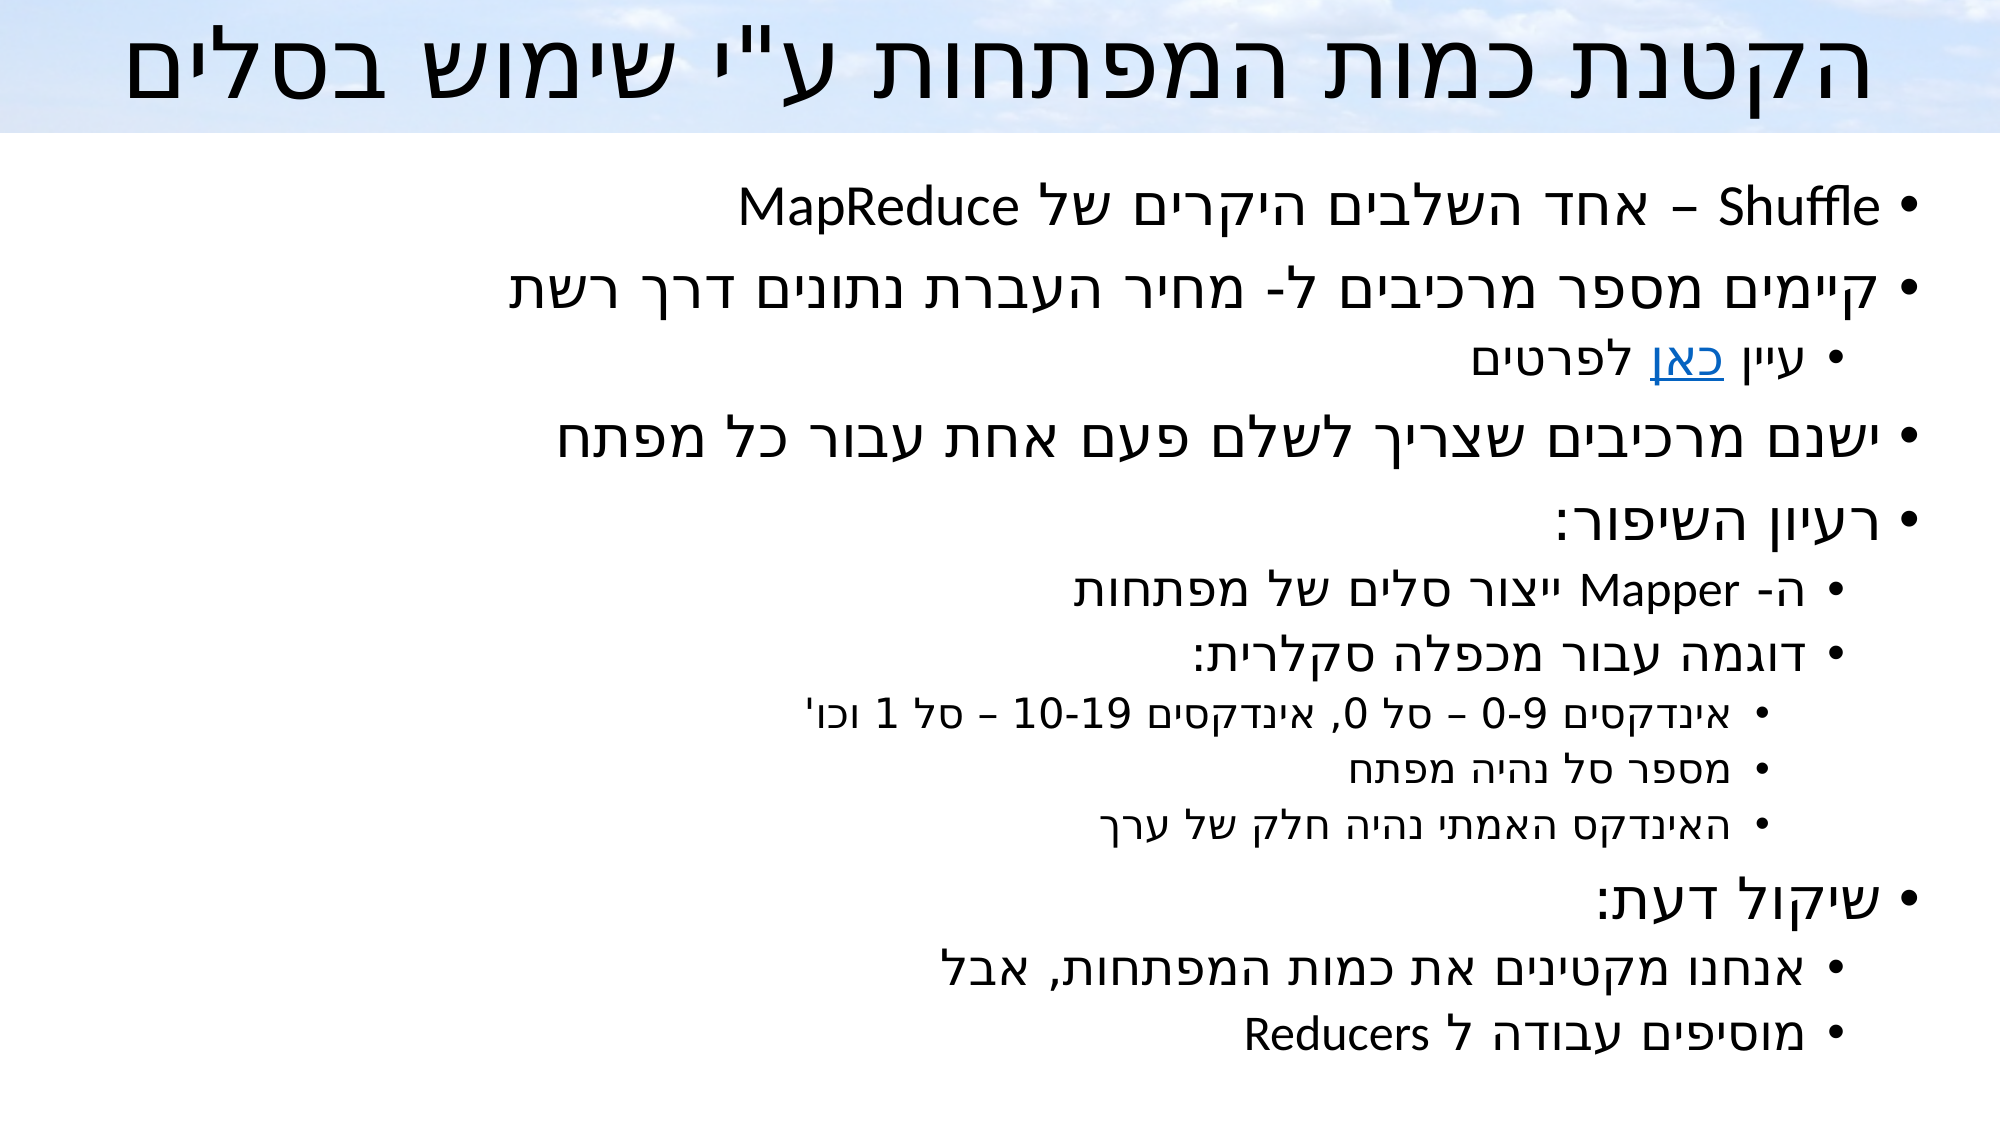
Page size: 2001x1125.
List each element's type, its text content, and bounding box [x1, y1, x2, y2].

list Shuffle – אחד השלבים היקרים של MapReduce קיימים מספר מרכיבים ל- מחיר העברת נתונים דרך רשת עיין כאן לפרטים ישנם מרכיבים שצריך לשלם פעם אחת עבור כל מפתח רעיון השיפור: ה- Mapper ייצור סלים של מפתחות דוגמה עבור מכפלה סקלרית: אינדקסים 0-9 – סל 0, אינדקסים 10-19 – סל 1 וכו' מספר סל נהיה מפתח האינדקס האמתי נהיה חלק של ערך שיקול דעת: אנחנו מקטינים את כמות המפתחות, אבל מוסיפים עבודה ל Reducers [65, 167, 1935, 1125]
title הקטנת כמות המפתחות ע"י שימוש בסלים [0, 0, 2000, 133]
